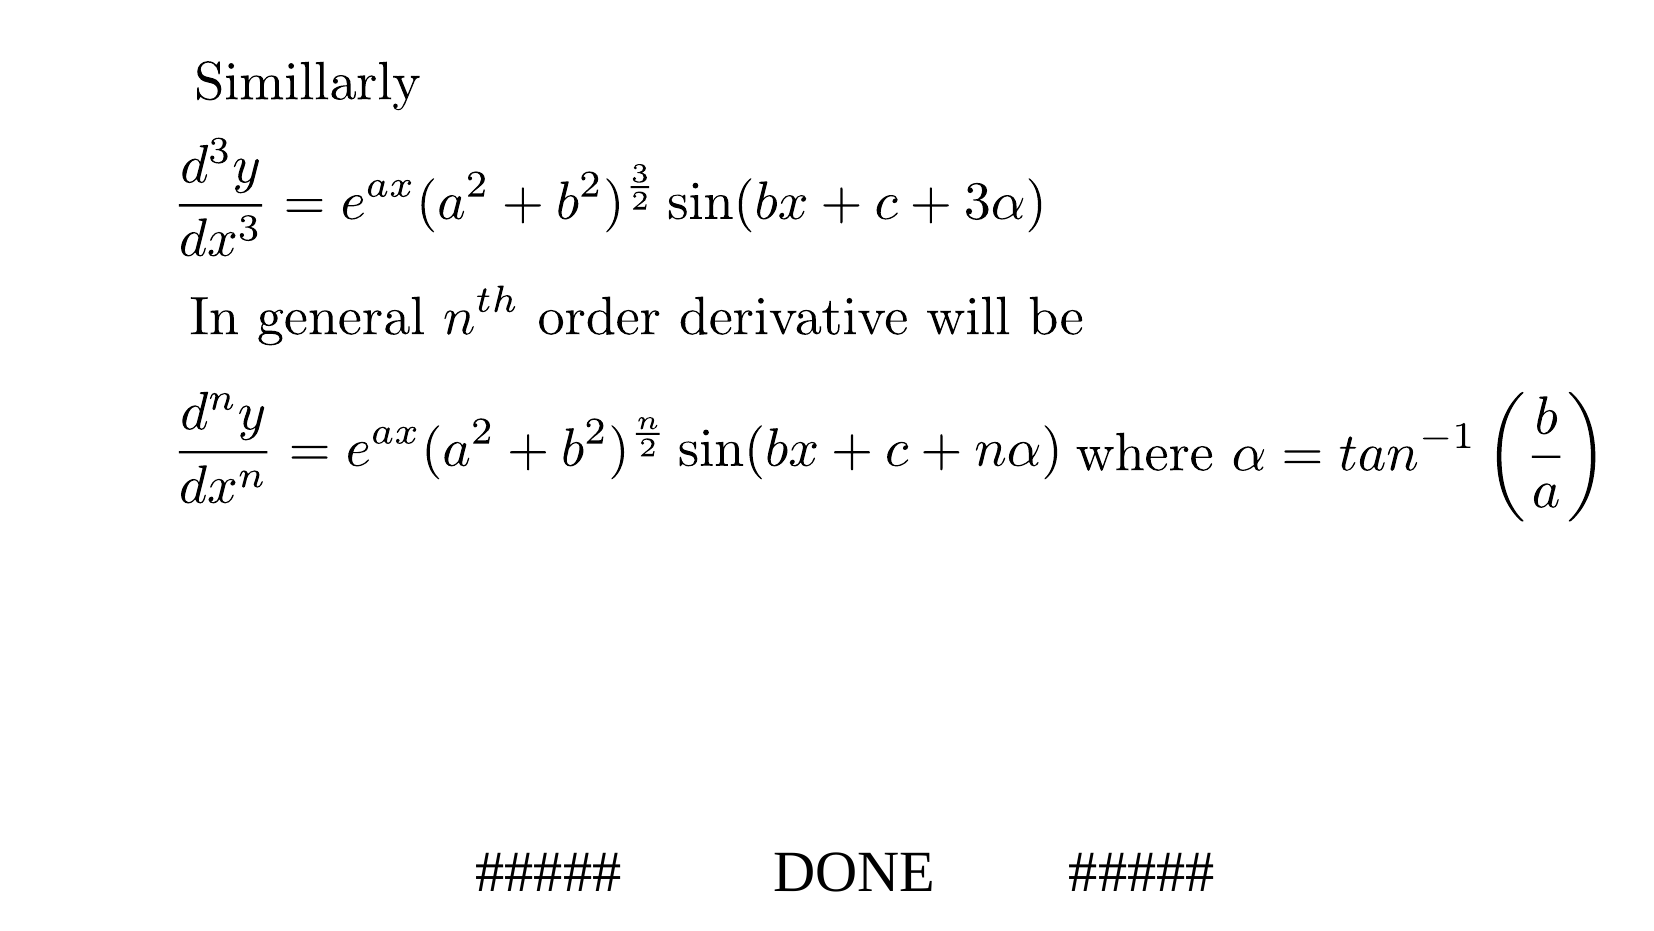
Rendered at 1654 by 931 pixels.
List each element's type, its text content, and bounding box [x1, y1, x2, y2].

text_box [190, 285, 1083, 346]
title ##### DONE ##### [35, 37, 1607, 910]
text_box [178, 137, 1042, 257]
text_box [178, 391, 1058, 504]
text_box [196, 61, 420, 111]
text_box [1076, 391, 1596, 522]
